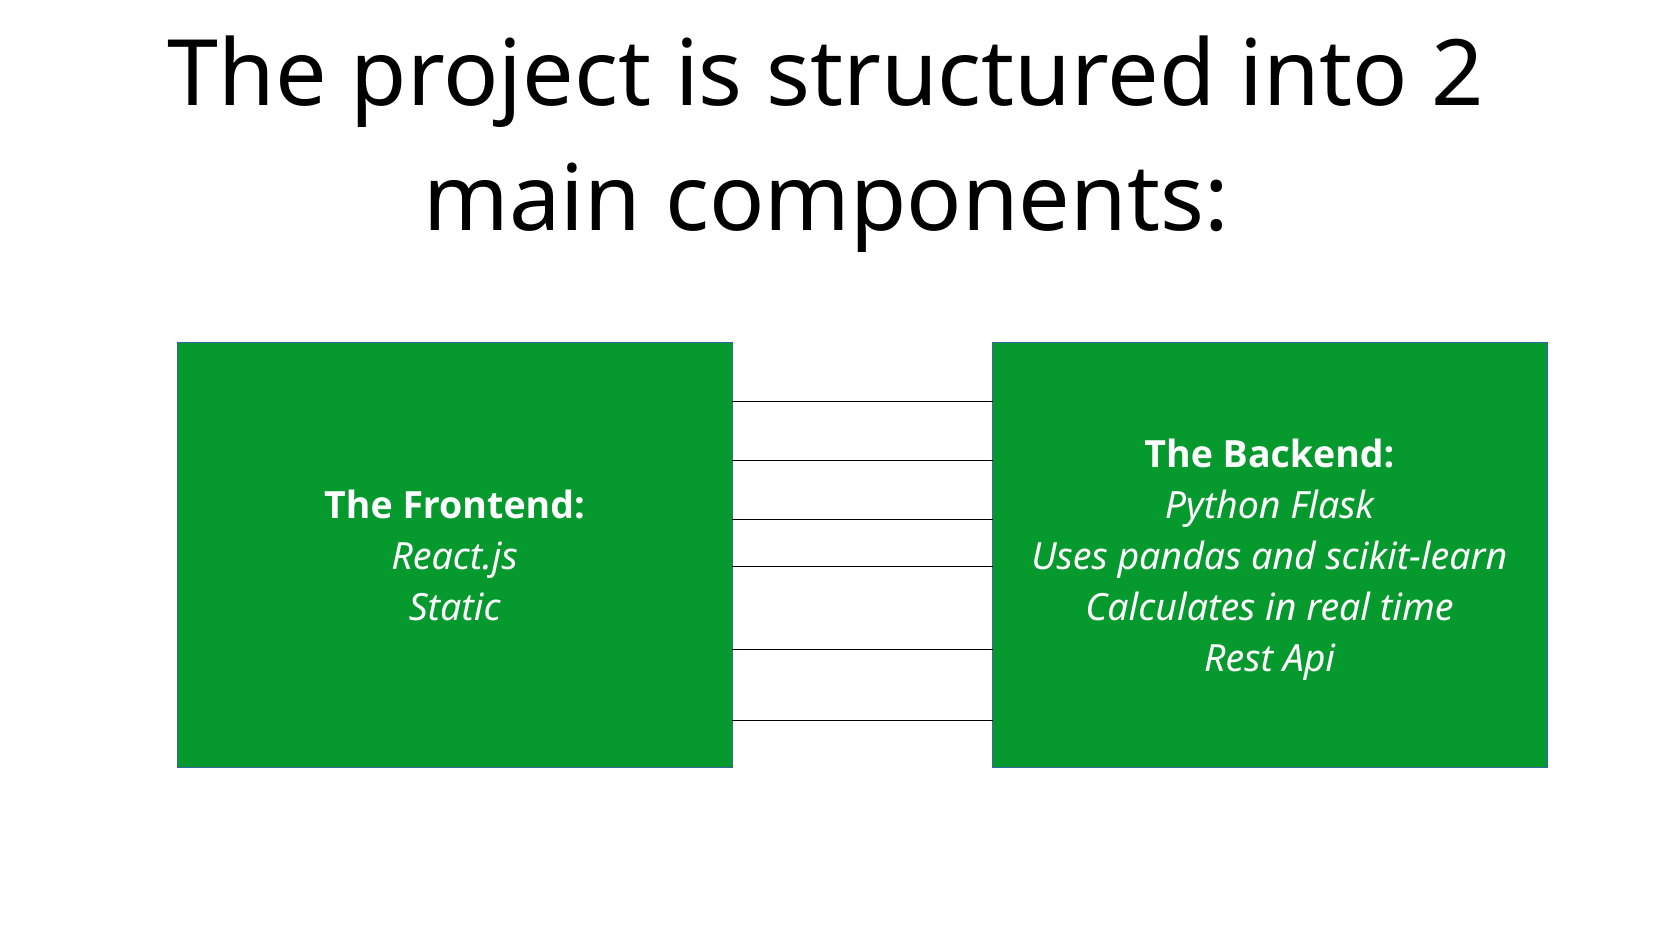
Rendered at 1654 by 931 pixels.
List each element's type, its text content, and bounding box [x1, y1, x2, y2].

title The project is structured into 2 main components: [82, 16, 1571, 249]
text_box The Backend: Python Flask Uses pandas and scikit-learn Calculates in real time Rest Api [992, 342, 1548, 768]
text_box The Frontend: React.js Static [177, 342, 733, 768]
